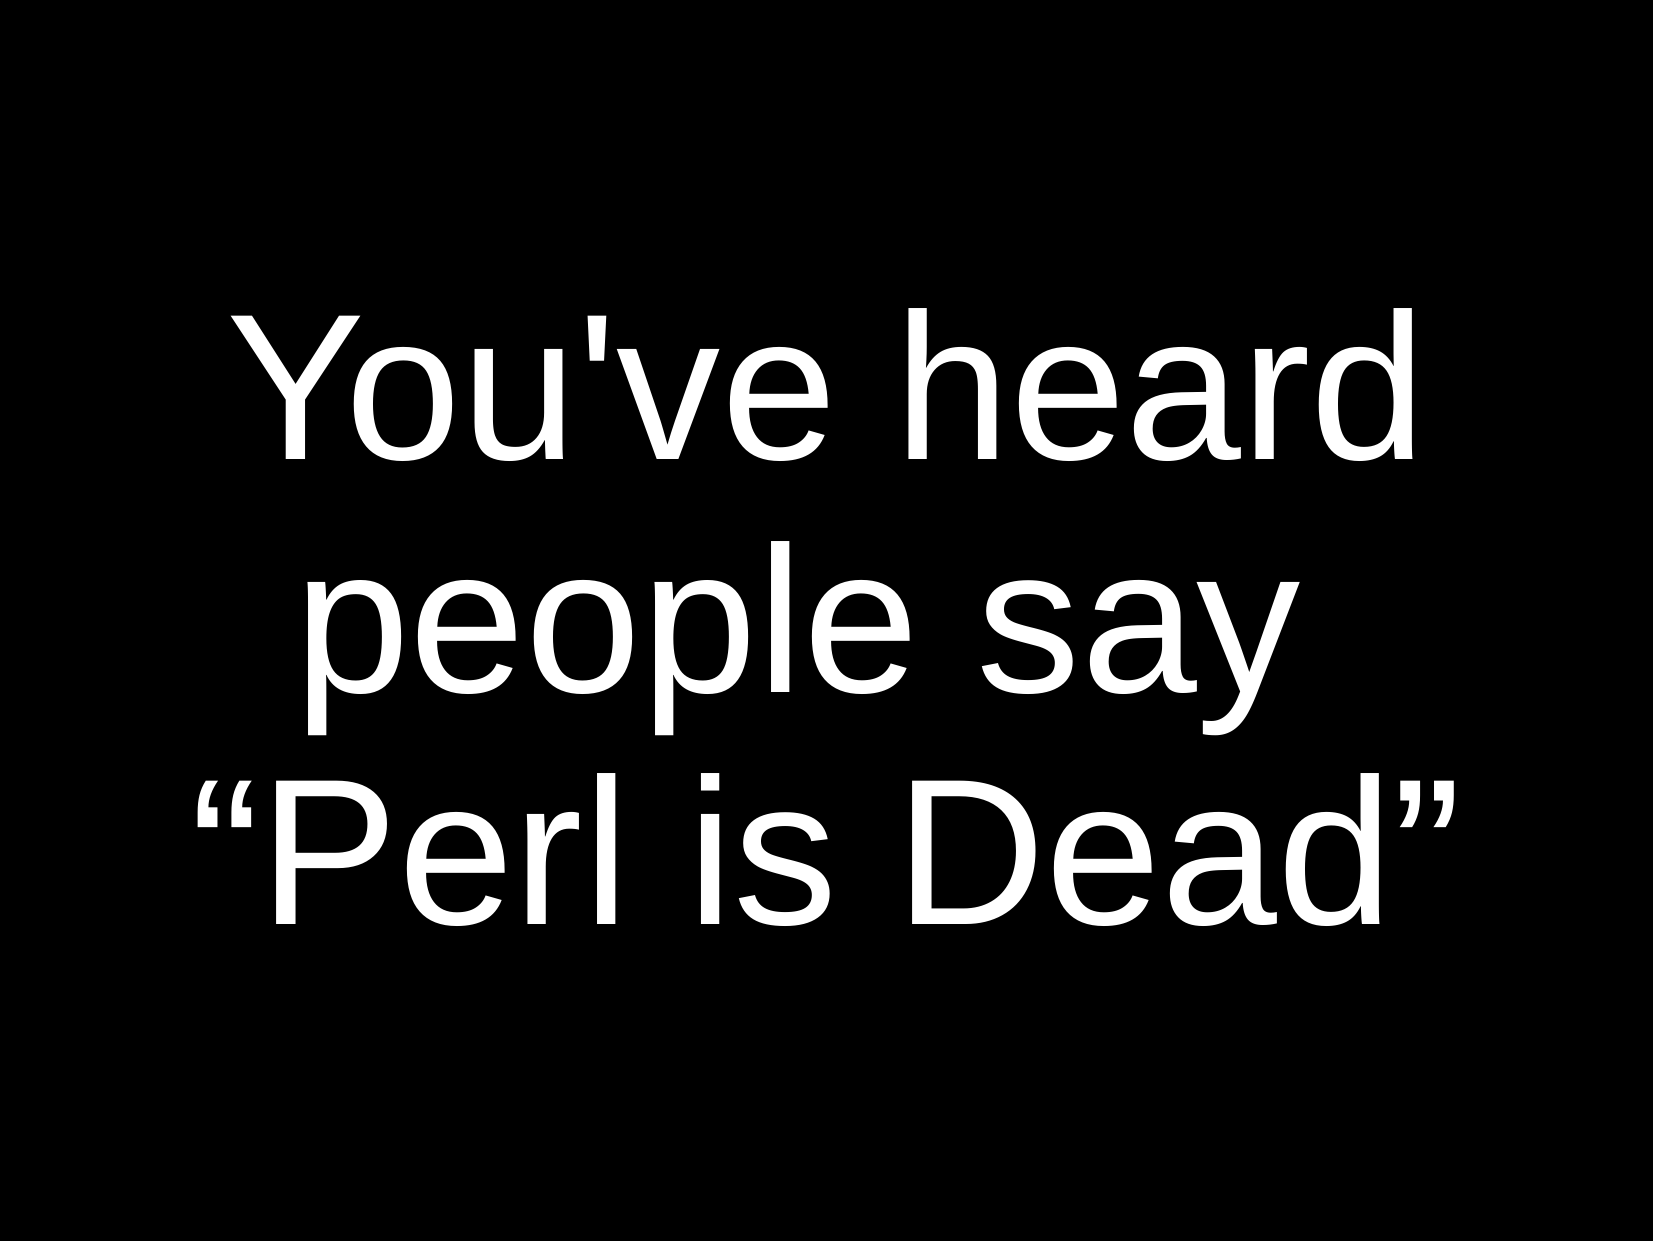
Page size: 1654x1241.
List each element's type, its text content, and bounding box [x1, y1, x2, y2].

title You've heard people say “Perl is Dead” [82, 101, 1571, 1140]
